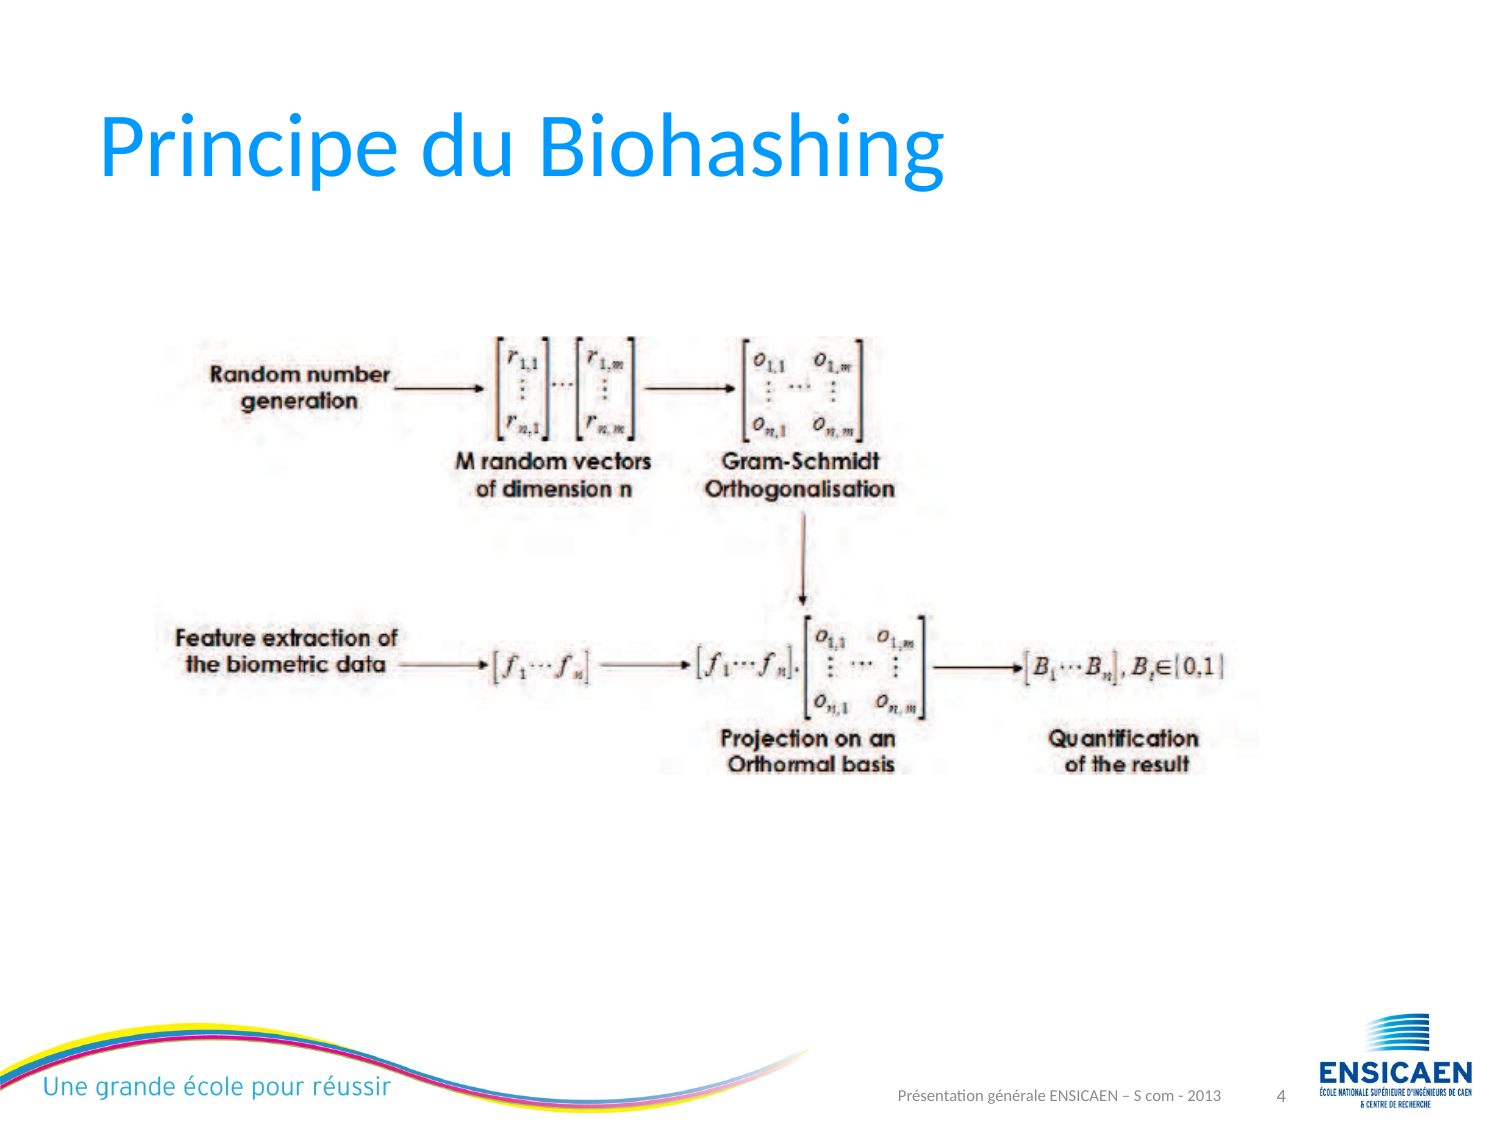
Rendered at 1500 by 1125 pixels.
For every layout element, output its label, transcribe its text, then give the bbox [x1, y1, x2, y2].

picture [118, 324, 1267, 789]
picture [0, 1023, 809, 1113]
picture [1316, 1011, 1475, 1110]
title Principe du Biohashing [83, 77, 1359, 207]
